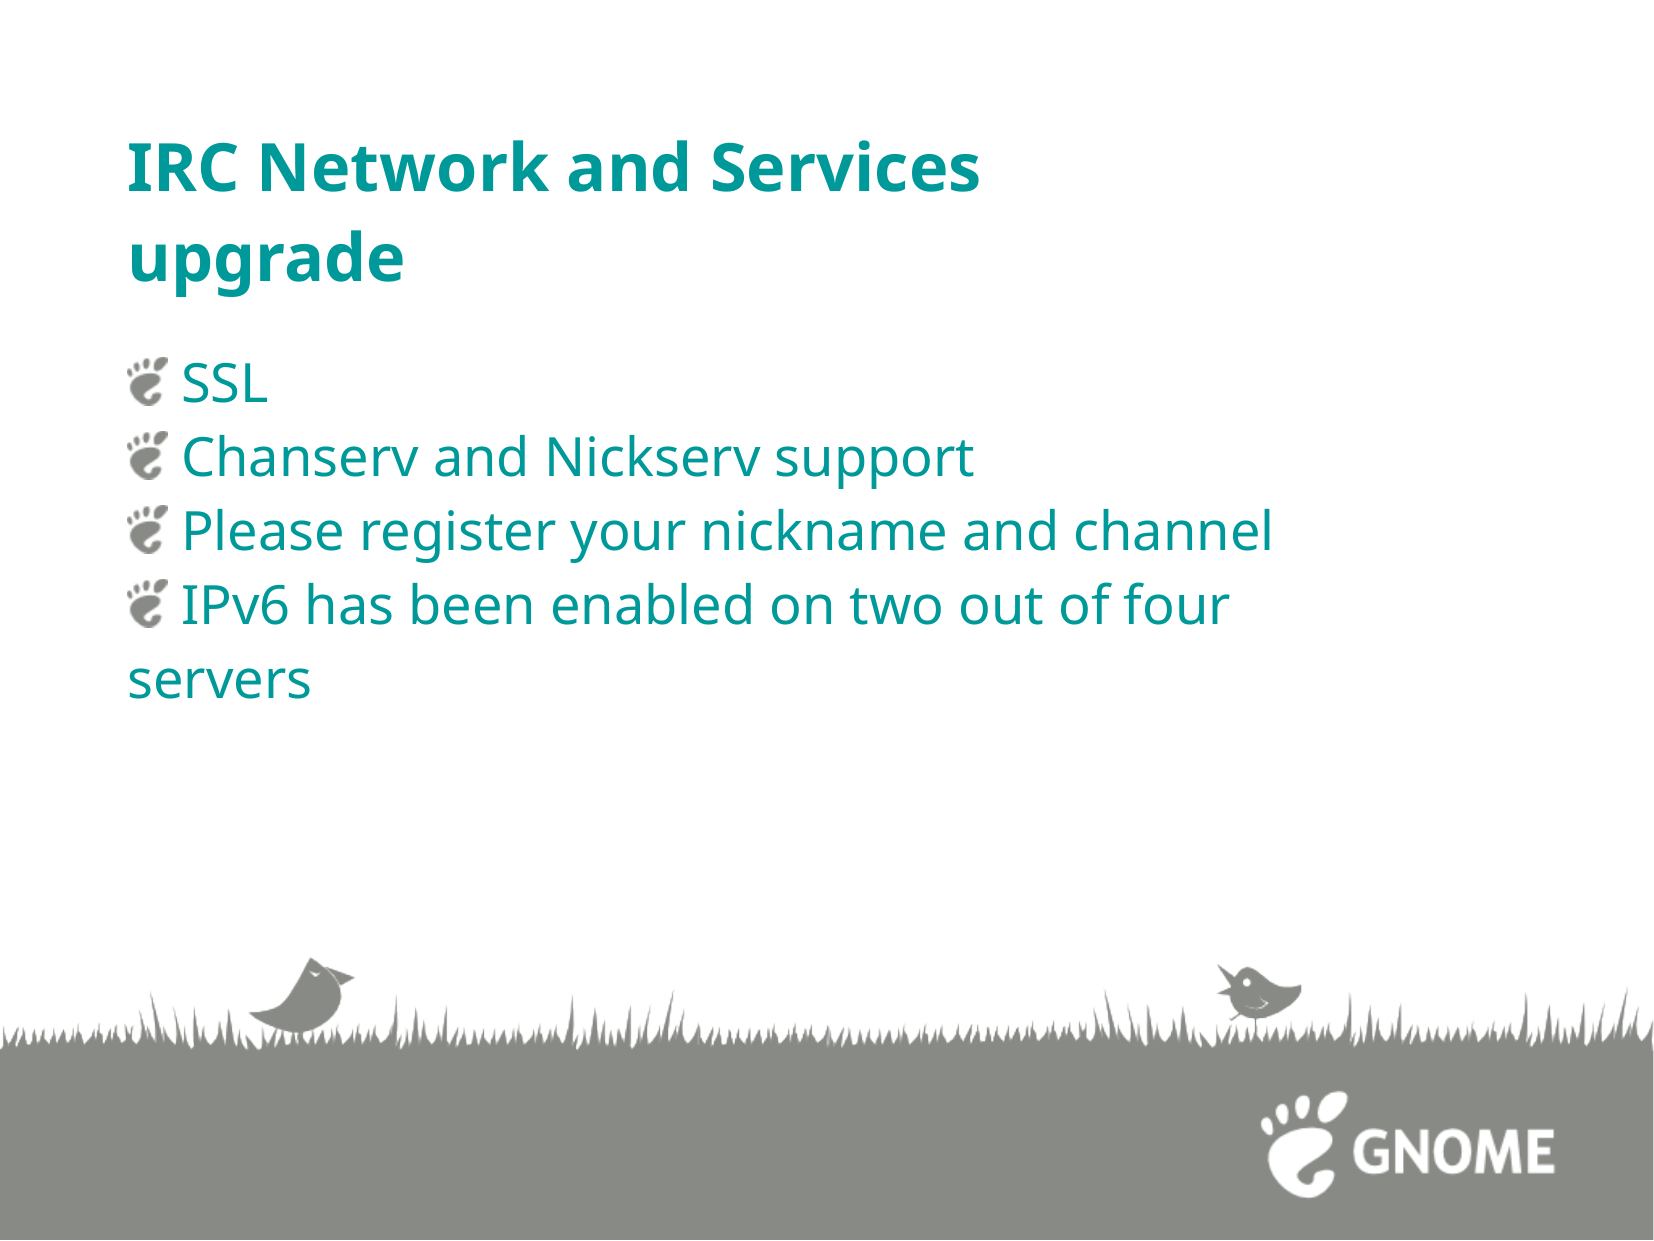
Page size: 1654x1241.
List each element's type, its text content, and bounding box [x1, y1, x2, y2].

picture [0, 0, 1654, 1241]
text_box IRC Network and Services upgrade [112, 112, 1276, 318]
text_box SSL Chanserv and Nickserv support Please register your nickname and channel IPv6 has been enabled on two out of four servers [112, 337, 1426, 866]
